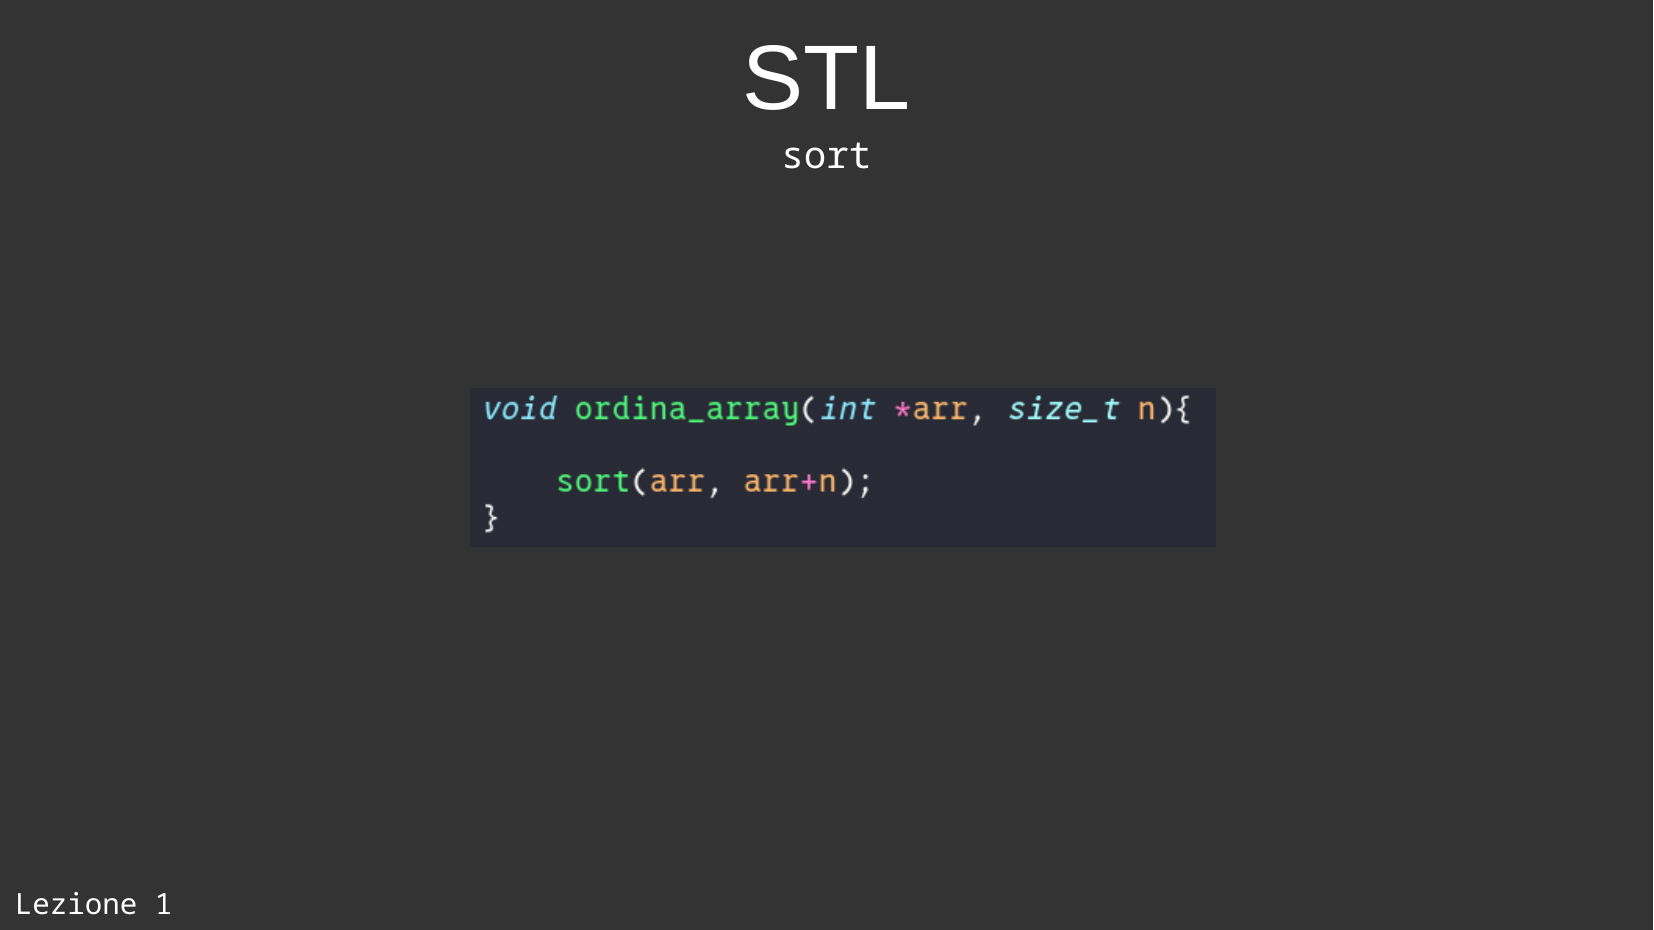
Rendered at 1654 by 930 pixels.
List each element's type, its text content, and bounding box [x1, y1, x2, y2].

title STL [82, 0, 1571, 156]
picture [470, 388, 1216, 547]
text_box sort [766, 121, 887, 188]
text_box Lezione 1 [0, 875, 188, 930]
